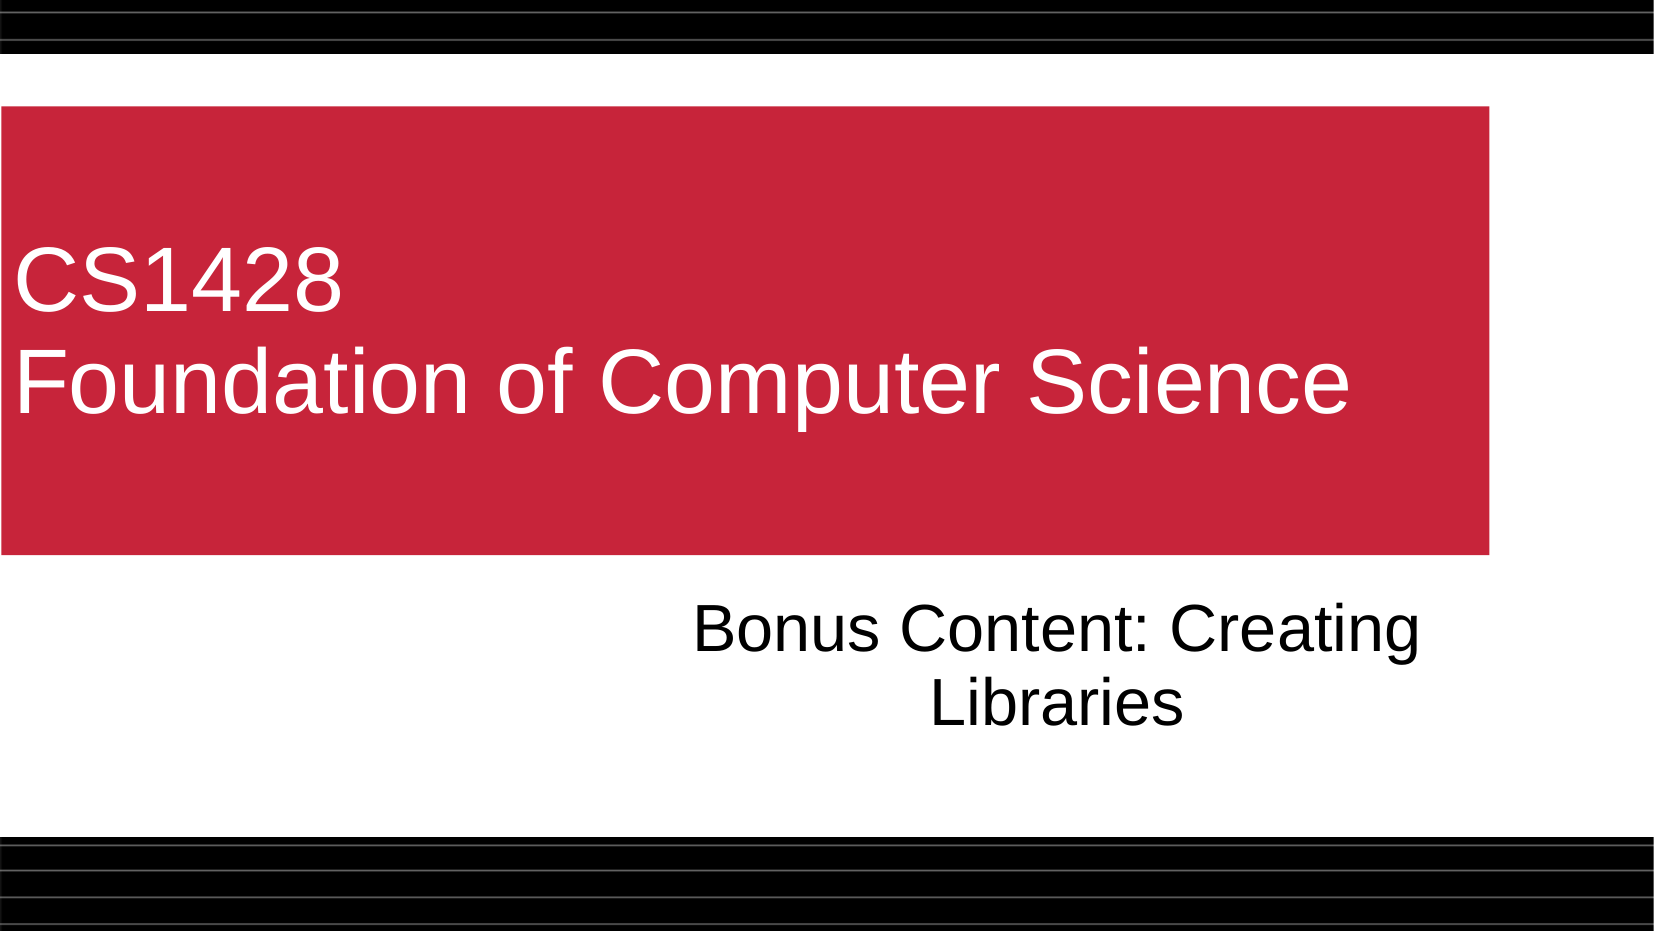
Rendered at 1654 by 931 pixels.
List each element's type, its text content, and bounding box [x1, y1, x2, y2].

picture [0, 837, 1654, 931]
title CS1428 Foundation of Computer Science [1, 106, 1490, 556]
subtitle Bonus Content: Creating Libraries [625, 590, 1489, 804]
picture [0, 0, 1654, 54]
